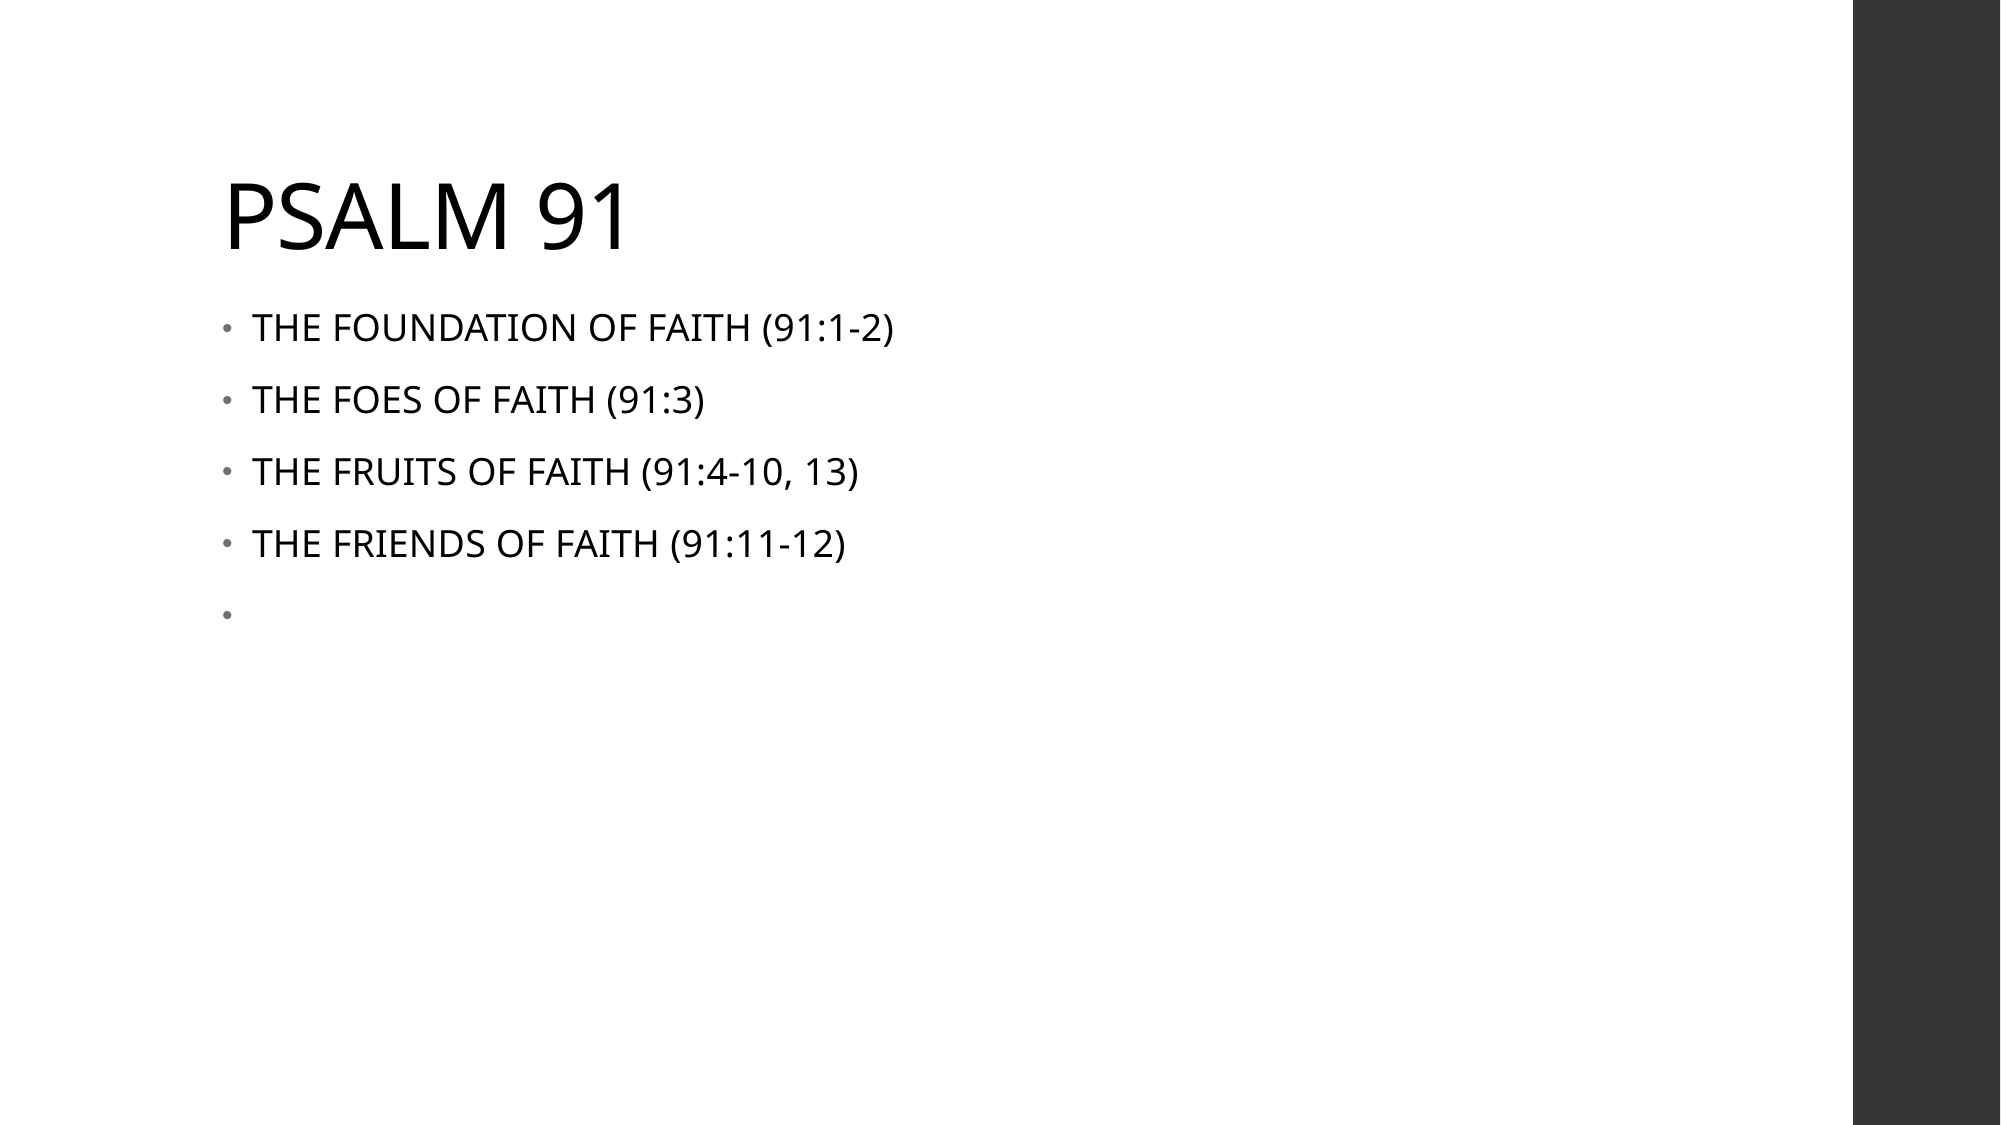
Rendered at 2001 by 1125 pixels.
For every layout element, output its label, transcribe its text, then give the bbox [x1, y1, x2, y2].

title PSALM 91 [206, 60, 1797, 278]
list THE FOUNDATION OF FAITH (91:1-2) THE FOES OF FAITH (91:3) THE FRUITS OF FAITH (91:4-10, 13) THE FRIENDS OF FAITH (91:11-12) [206, 299, 1617, 1014]
